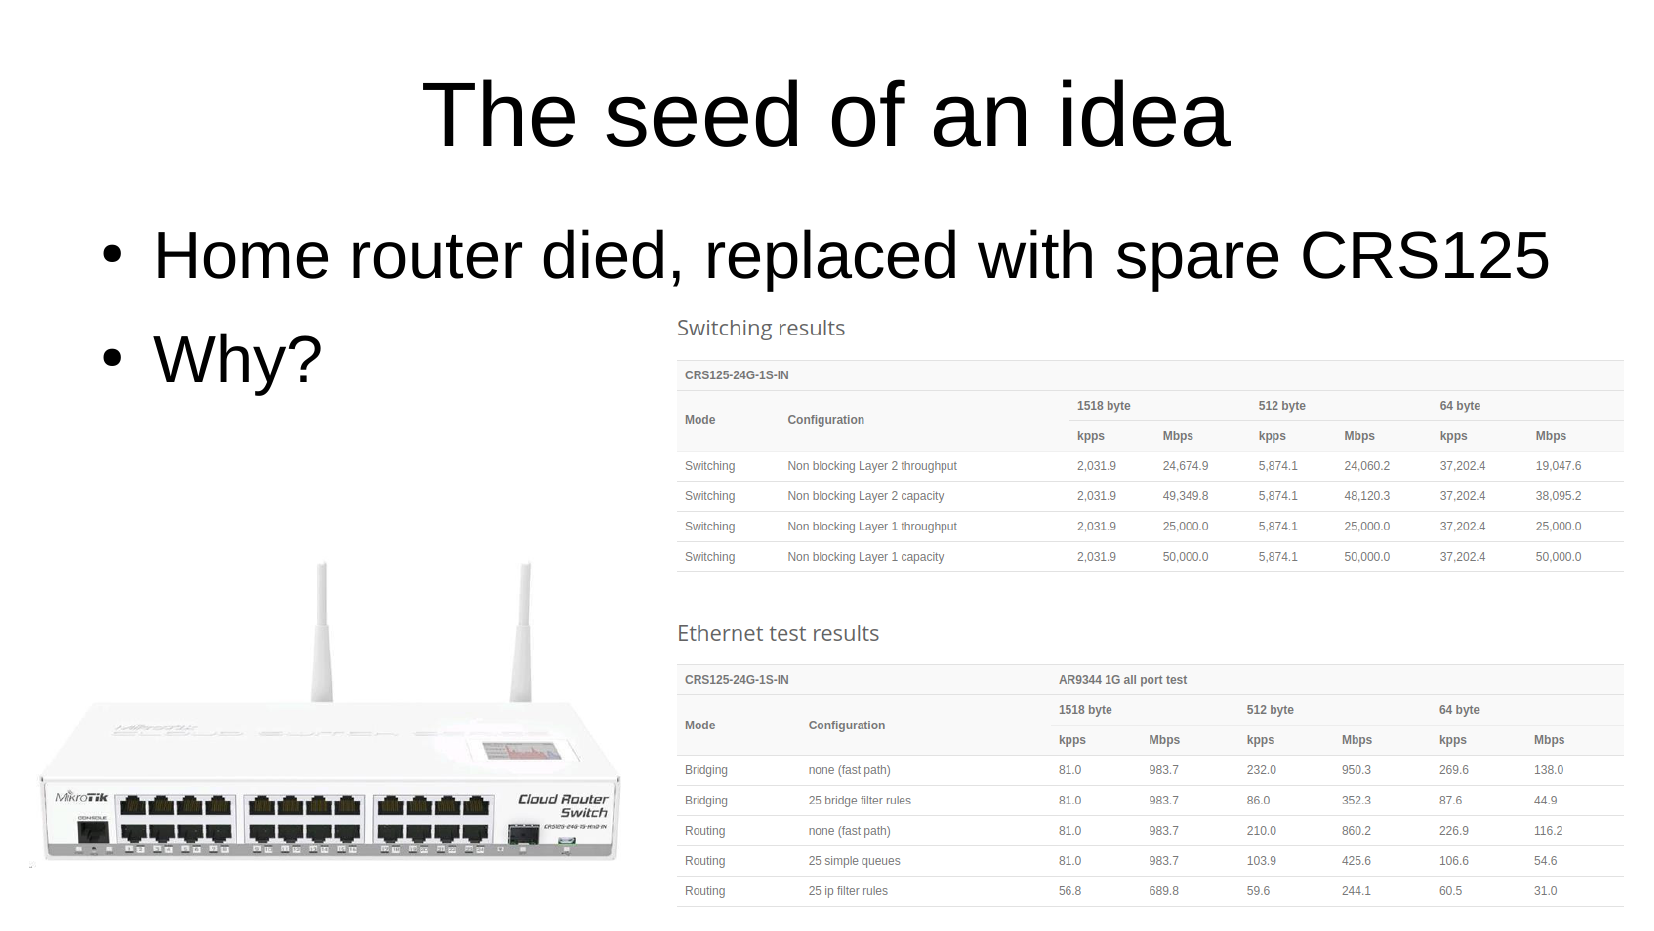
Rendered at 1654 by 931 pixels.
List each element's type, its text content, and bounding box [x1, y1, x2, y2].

title The seed of an idea [82, 37, 1571, 193]
picture [29, 413, 621, 931]
picture [657, 295, 1644, 922]
list Home router died, replaced with spare CRS125 Why? [82, 217, 1571, 758]
